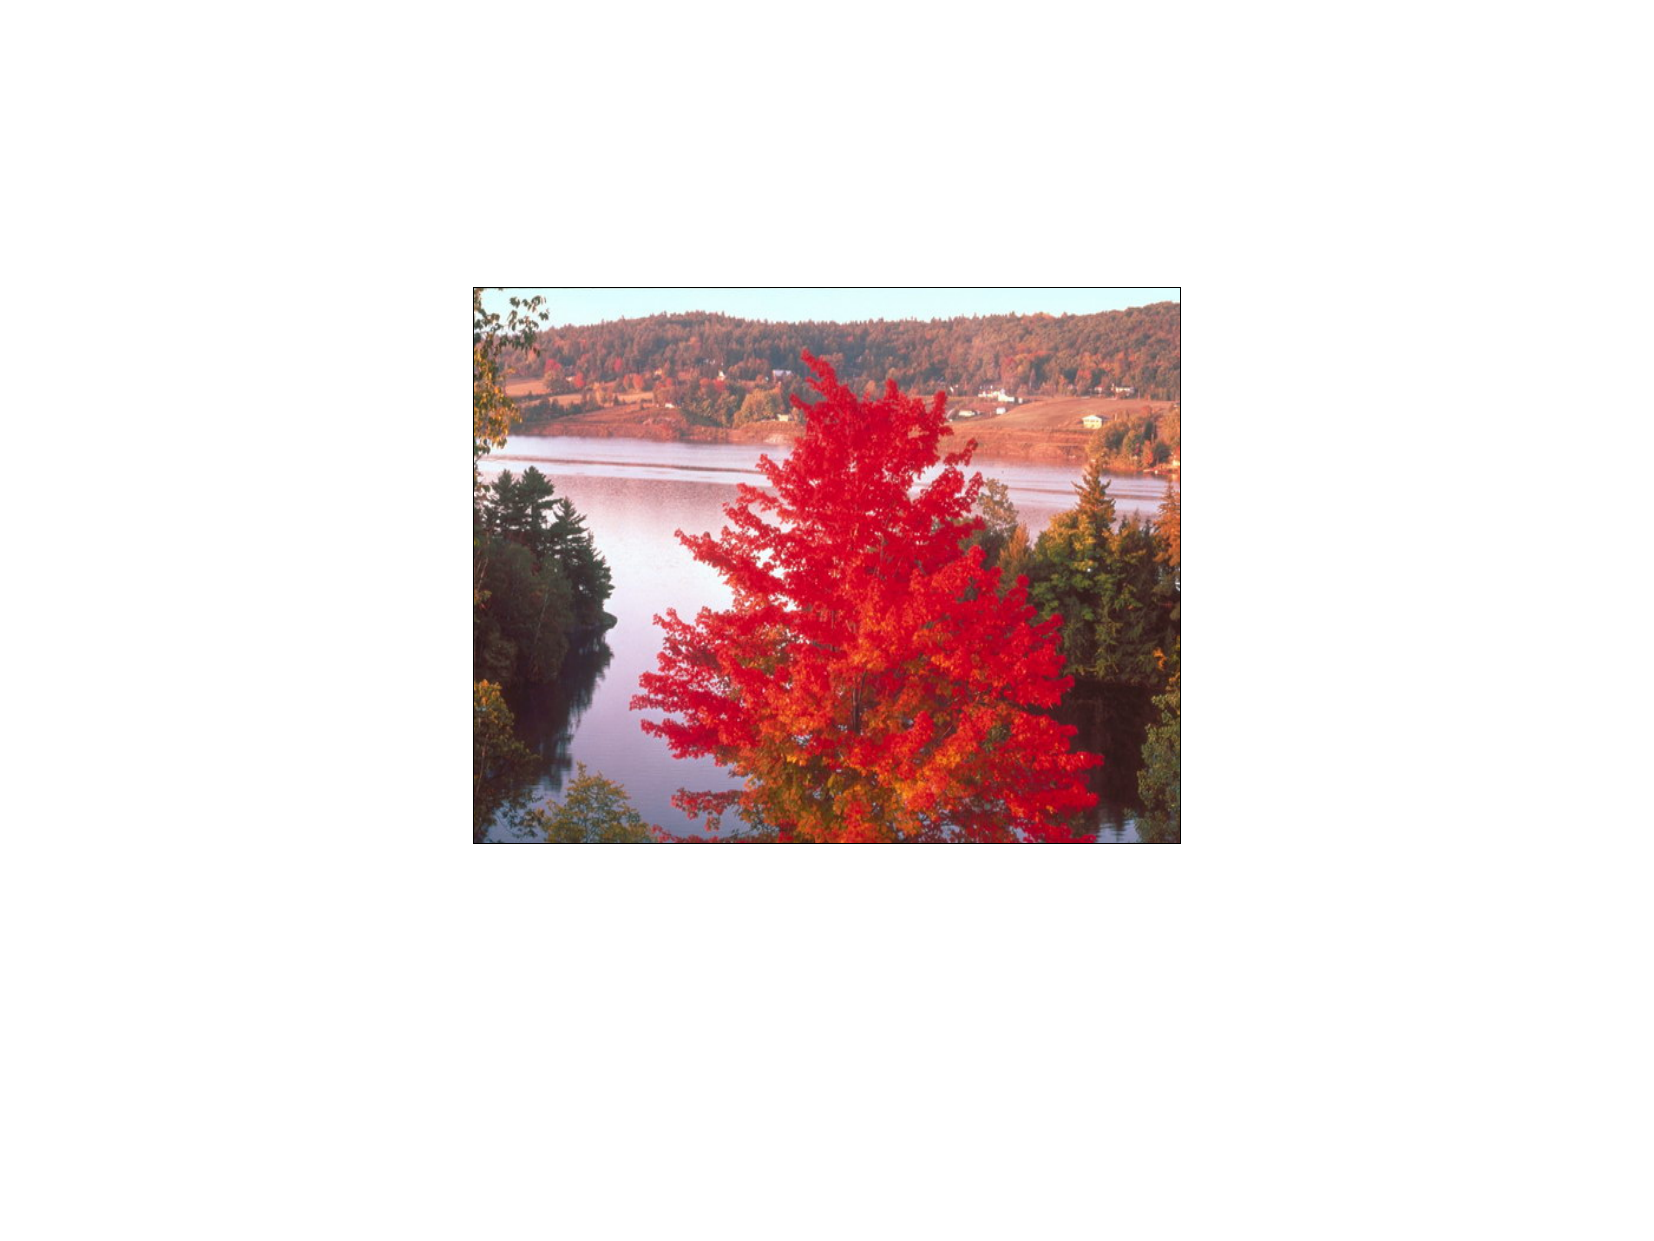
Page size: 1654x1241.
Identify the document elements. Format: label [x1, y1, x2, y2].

picture [473, 287, 1181, 844]
